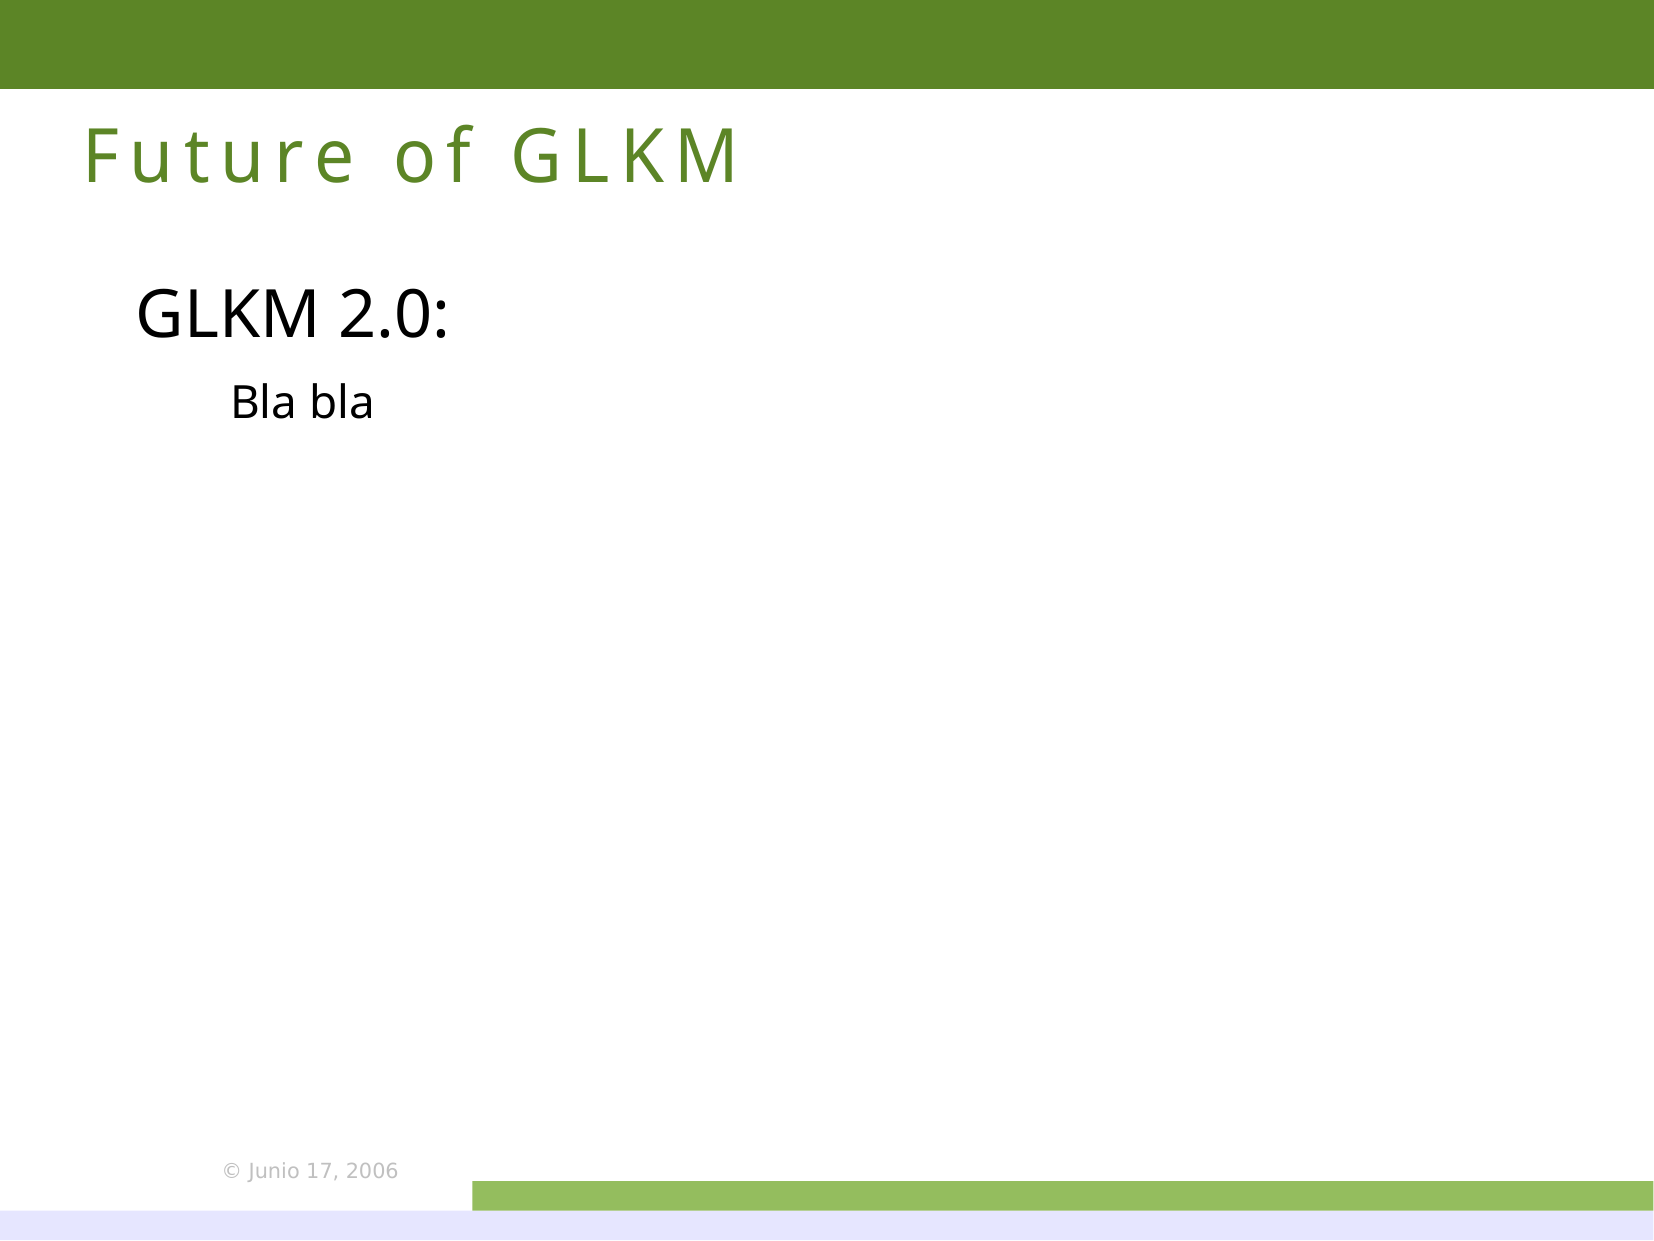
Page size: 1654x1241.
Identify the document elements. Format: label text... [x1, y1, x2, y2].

text_box [0, 0, 1654, 89]
title Future of GLKM [82, 89, 1571, 257]
text_box © Junio 17, 2006 [206, 1151, 739, 1191]
list GLKM 2.0: Bla bla [135, 265, 1625, 1070]
text_box [0, 1181, 1654, 1241]
